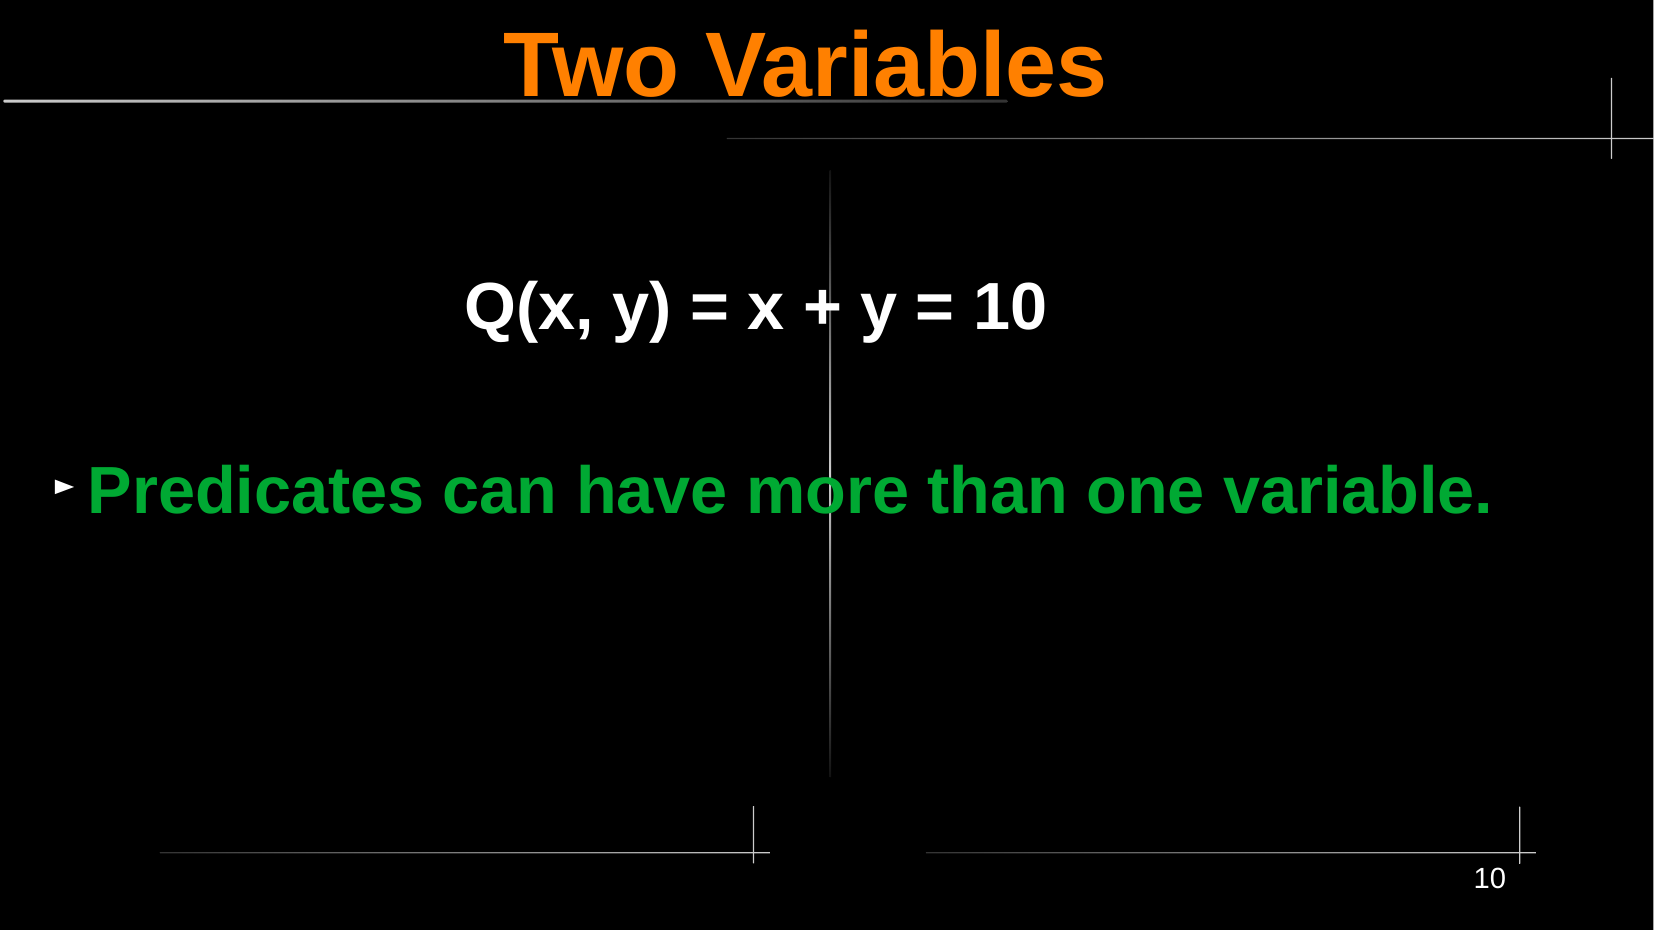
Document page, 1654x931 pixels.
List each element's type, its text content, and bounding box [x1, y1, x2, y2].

text_box Q(x, y) = x + y = 10 [450, 261, 1313, 301]
text_box Predicates can have more than one variable. [37, 445, 1613, 484]
title Two Variables [23, 11, 1589, 119]
